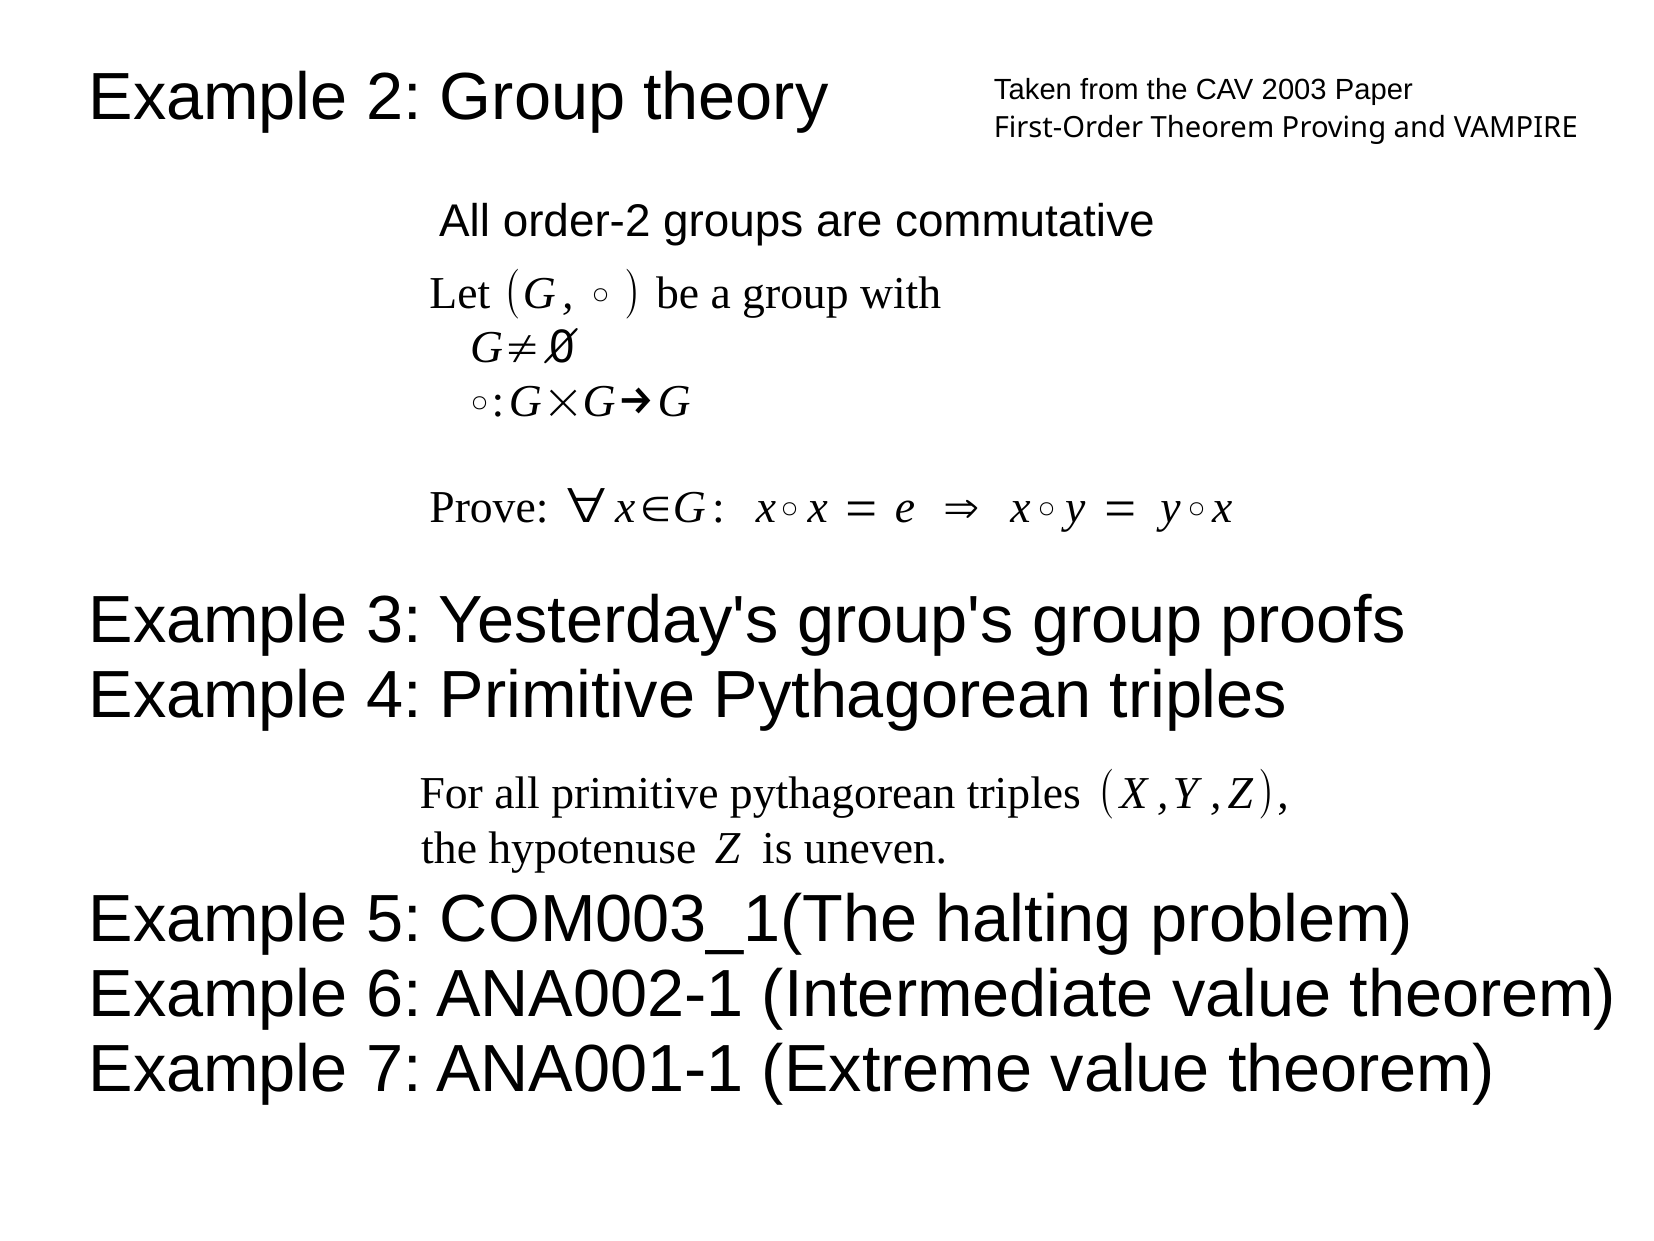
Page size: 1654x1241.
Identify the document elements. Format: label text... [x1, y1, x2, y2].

text_box Taken from the CAV 2003 Paper First-Order Theorem Proving and VAMPIRE [978, 65, 1625, 148]
title Example 2: Group theory Example 3: Yesterday's group's group proofs Example 4: Primitive Pythagorean triples Example 5: COM003_1(The halting problem) Example 6: ANA002-1 (Intermediate value theorem) Example 7: ANA001-1 (Extreme value theorem) [88, 59, 1654, 1181]
chart [423, 267, 1241, 532]
chart [413, 767, 1306, 873]
title All order-2 groups are commutative [413, 118, 1182, 272]
